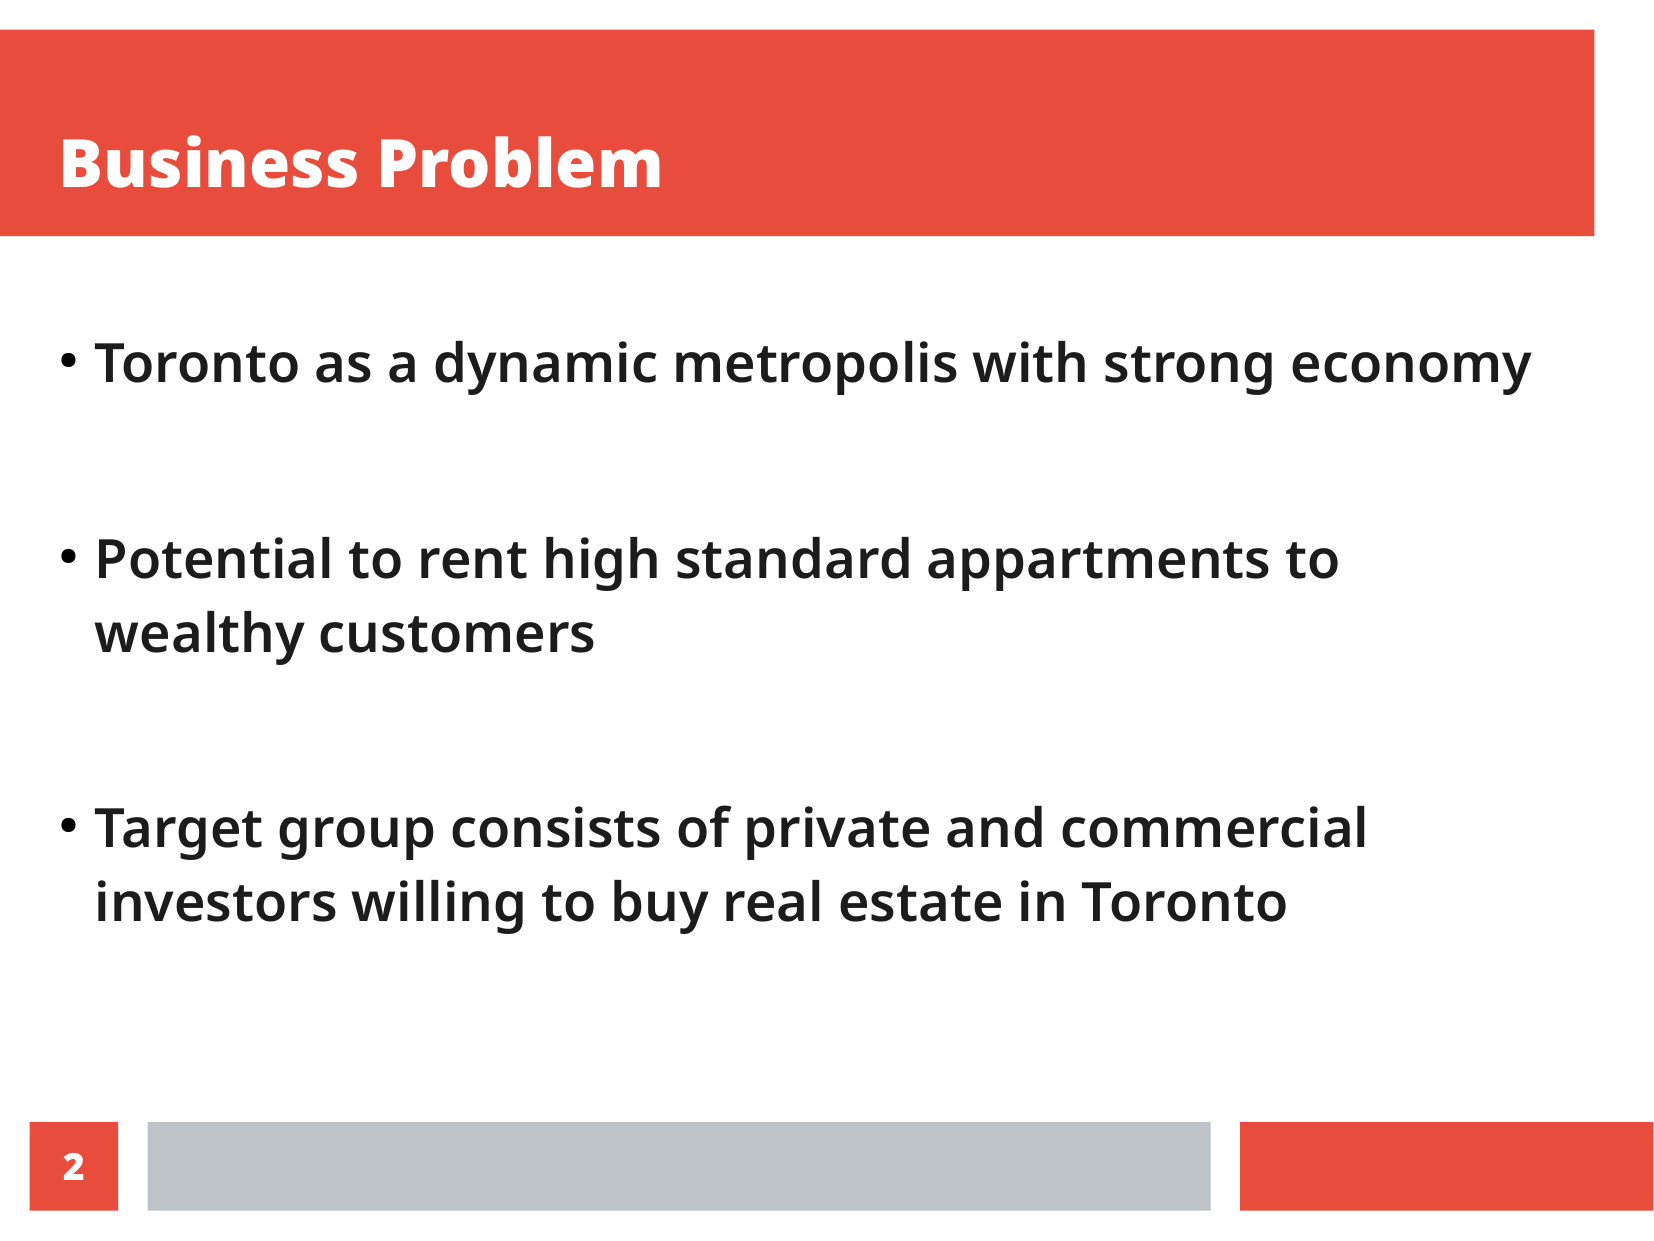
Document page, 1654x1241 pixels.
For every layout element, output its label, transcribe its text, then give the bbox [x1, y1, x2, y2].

list Toronto as a dynamic metropolis with strong economy Potential to rent high standard appartments to wealthy customers Target group consists of private and commercial investors willing to buy real estate in Toronto [59, 324, 1565, 1093]
title Business Problem [59, 59, 1595, 207]
